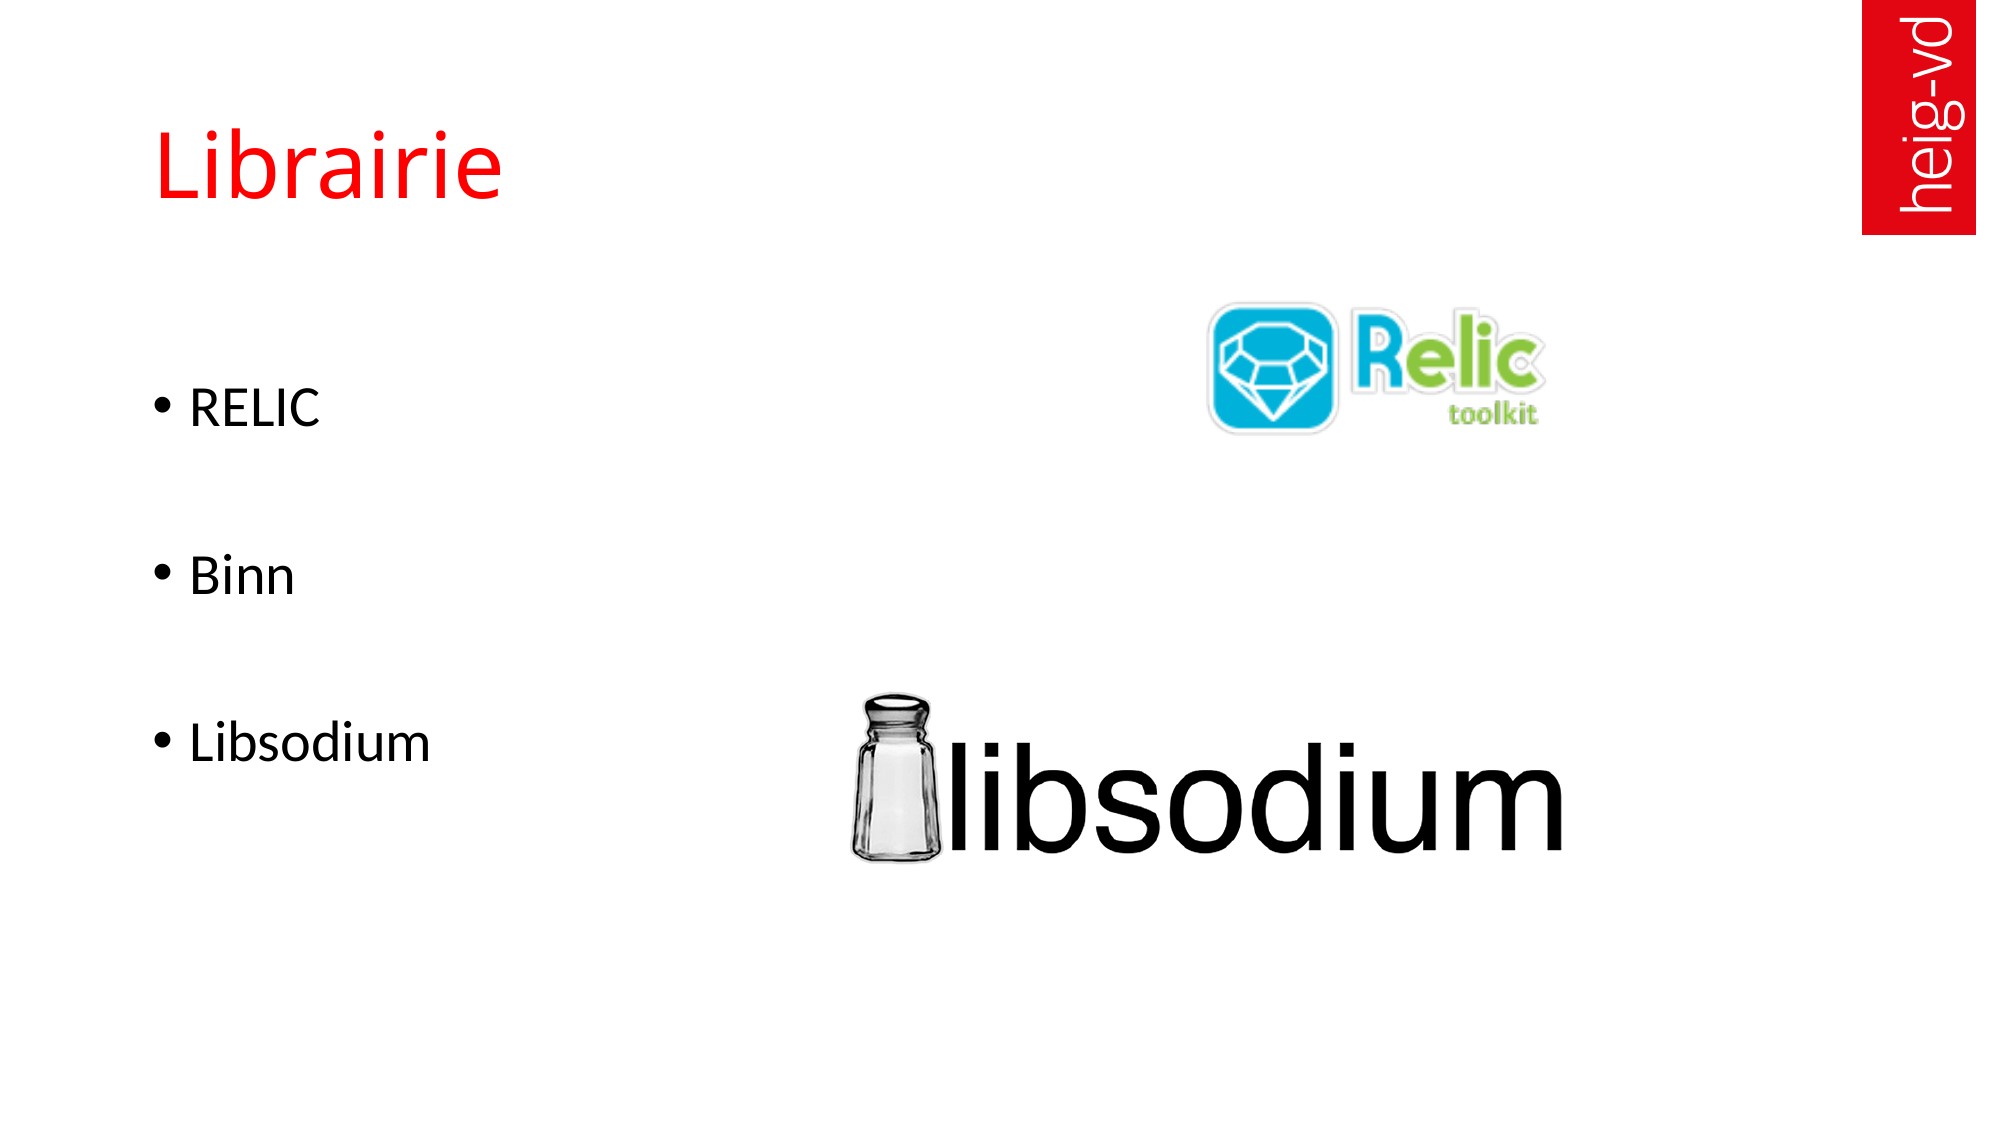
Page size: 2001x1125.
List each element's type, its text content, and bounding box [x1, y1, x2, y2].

list RELIC Binn Libsodium [137, 368, 1863, 1083]
title Librairie [137, 59, 1863, 278]
picture [1205, 299, 1555, 438]
picture [1862, 0, 1976, 236]
picture [832, 687, 1579, 870]
